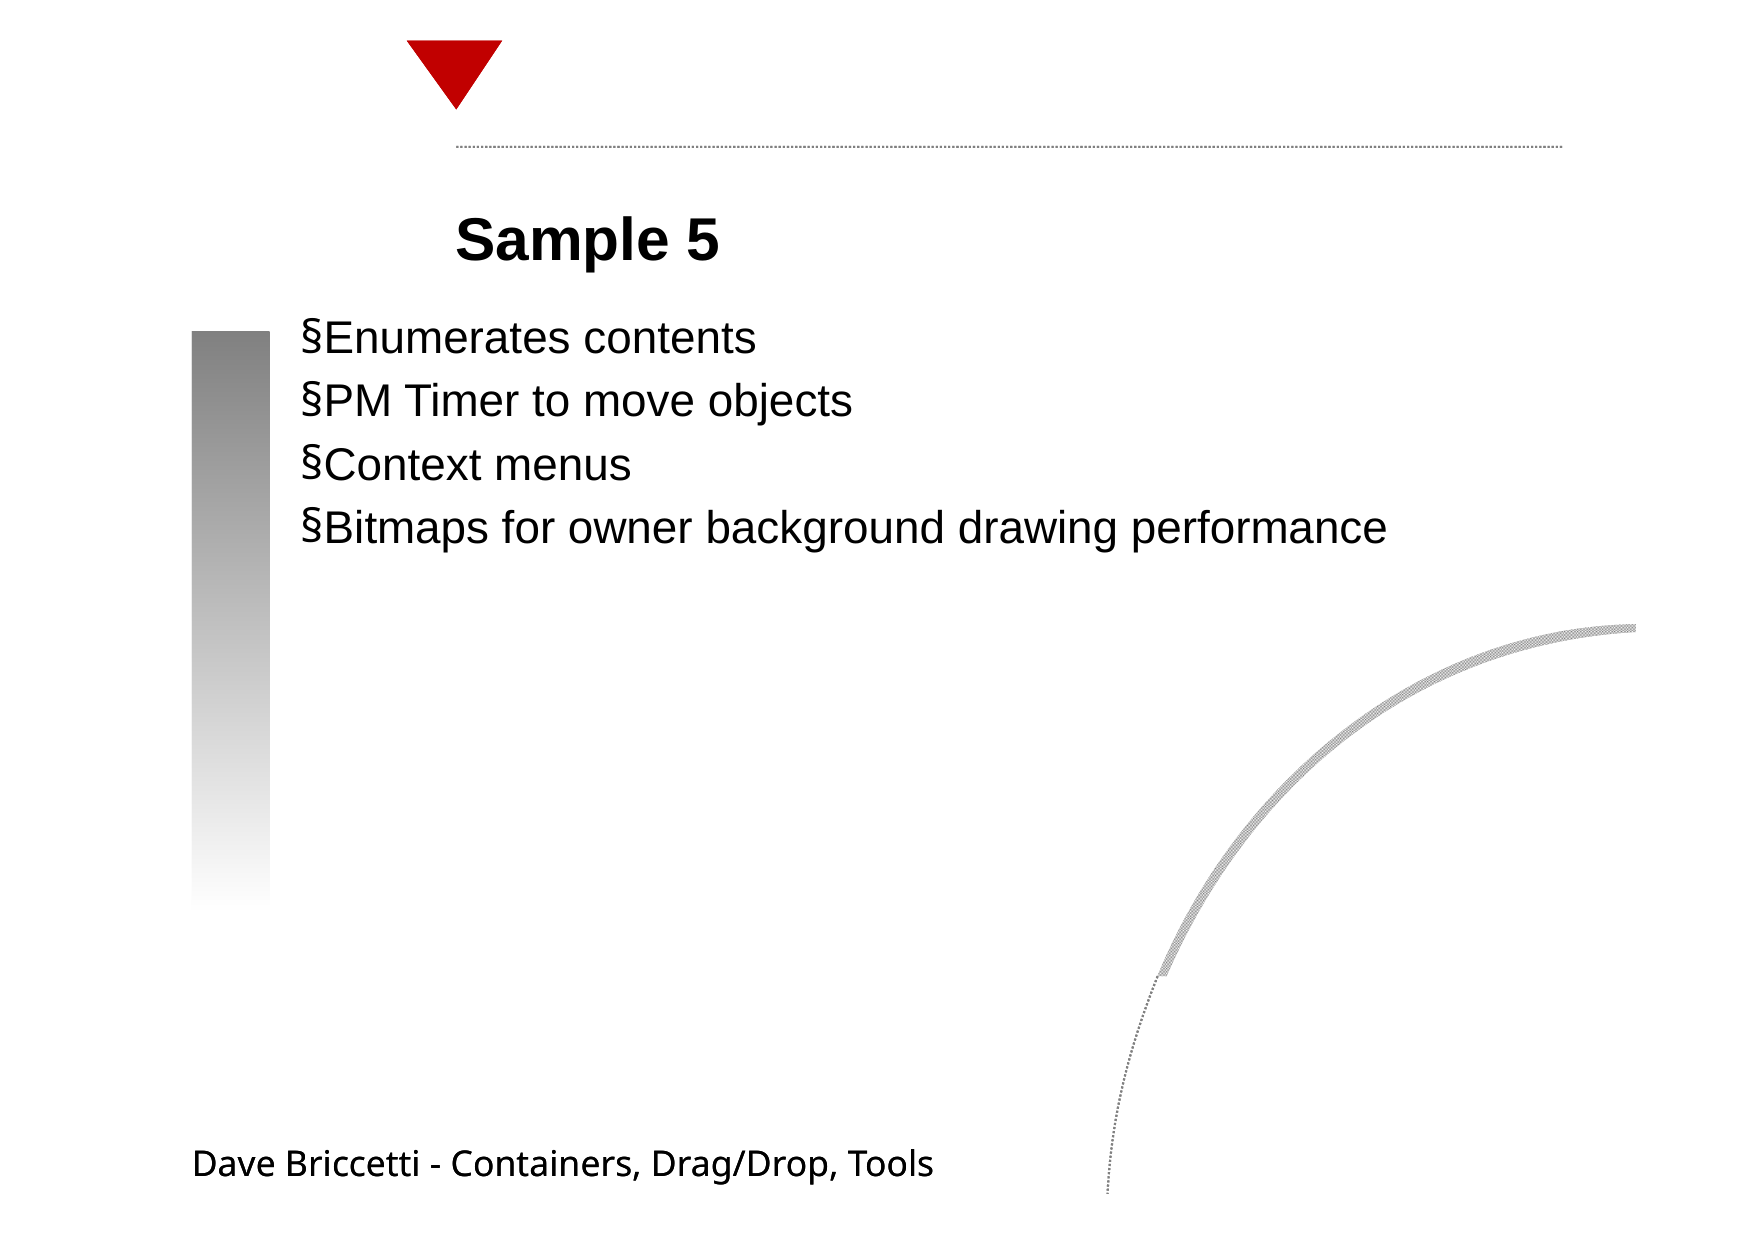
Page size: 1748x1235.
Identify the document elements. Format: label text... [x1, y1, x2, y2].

text_box Dave Briccetti - Containers, Drag/Drop, Tools [191, 1141, 1505, 1210]
text_box Sample 5 [455, 196, 1568, 277]
text_box Enumerates contents PM Timer to move objects Context menus Bitmaps for owner background drawing performance [300, 307, 1561, 1123]
text_box [406, 40, 503, 110]
text_box [192, 332, 269, 911]
text_box [1561, 624, 1636, 642]
